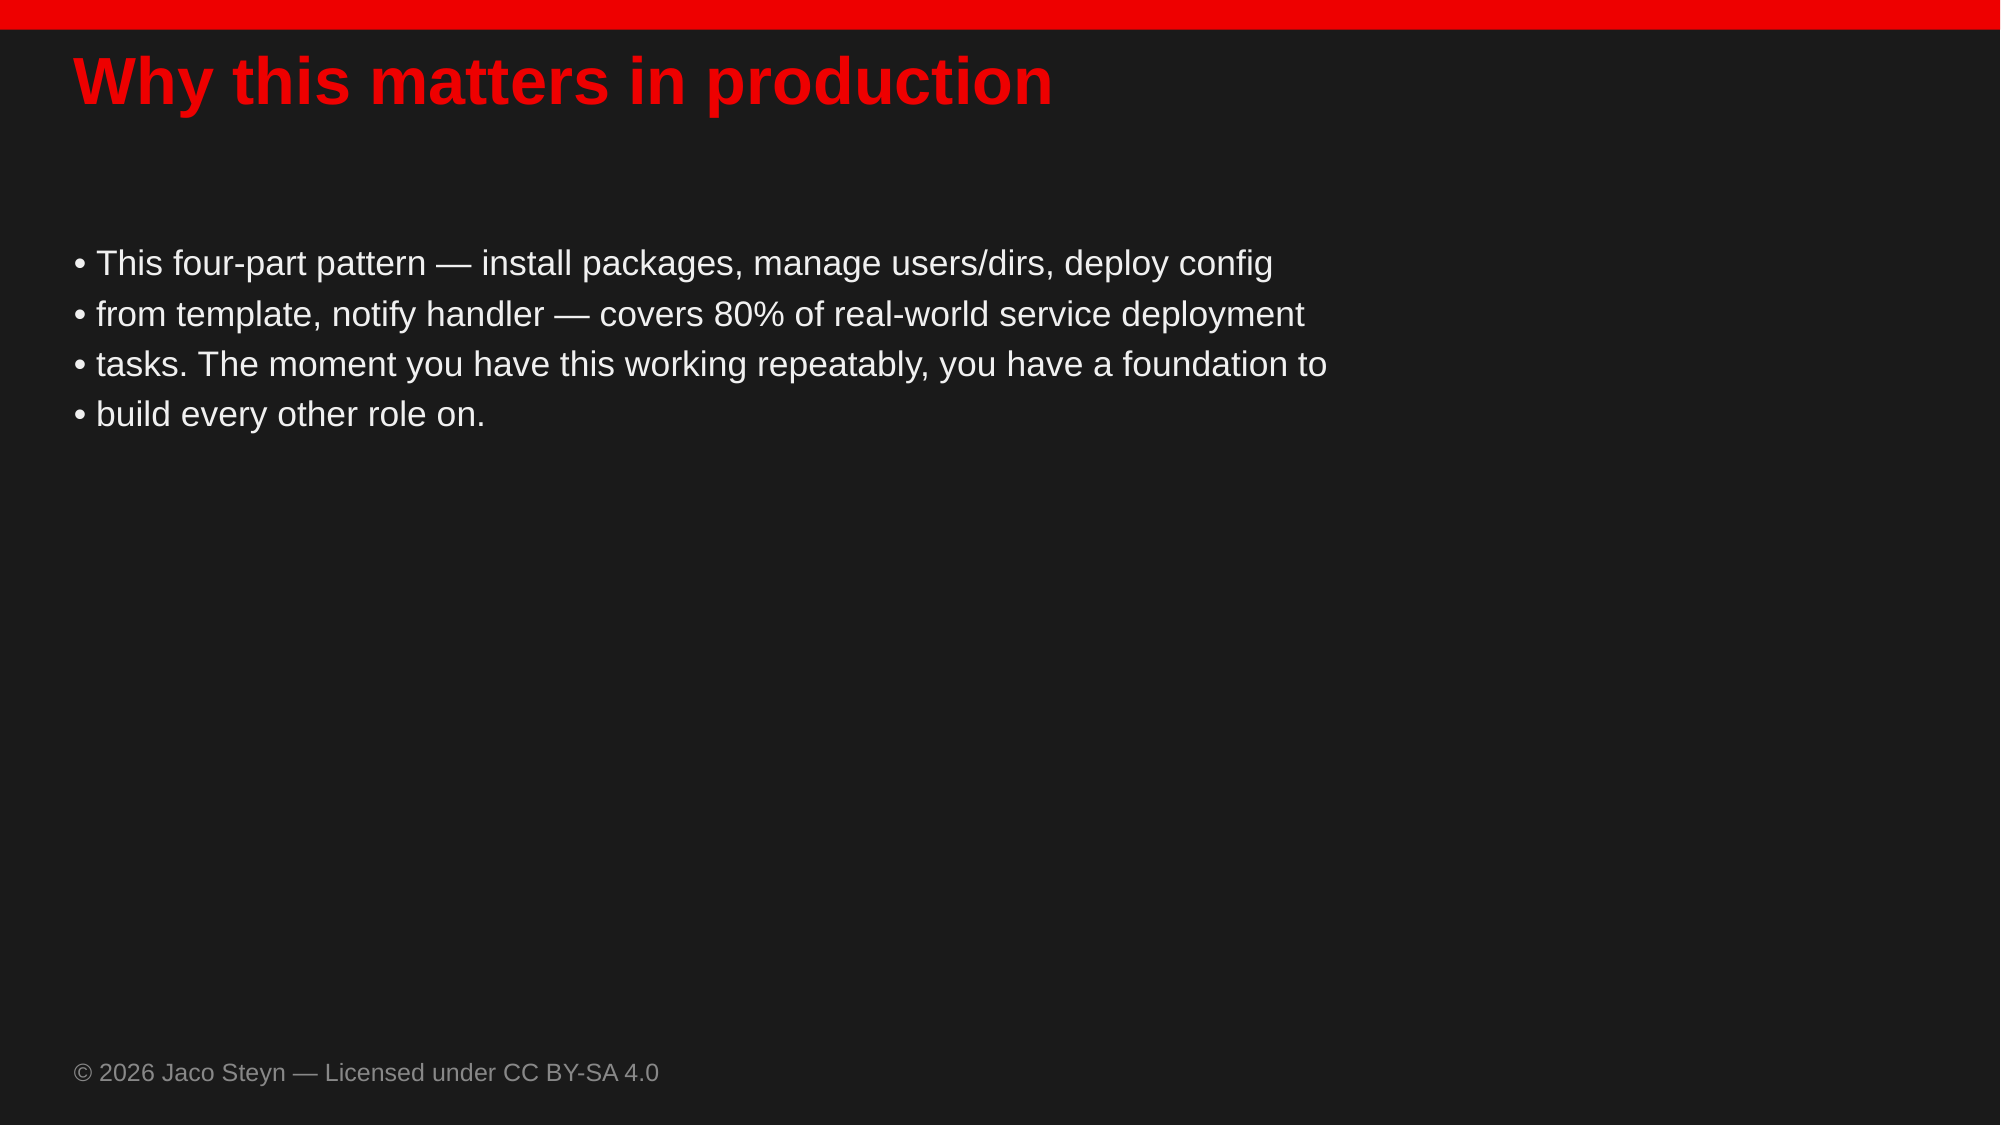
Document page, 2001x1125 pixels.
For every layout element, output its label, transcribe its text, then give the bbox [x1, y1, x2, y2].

text_box [0, 0, 2001, 30]
text_box © 2026 Jaco Steyn — Licensed under CC BY-SA 4.0 [59, 1051, 1942, 1093]
text_box Why this matters in production [59, 36, 1942, 208]
text_box • This four-part pattern — install packages, manage users/dirs, deploy config • from template, notify handler — covers 80% of real-world service deployment • tasks. The moment you have this working repeatably, you have a foundation to • build every other role on. [59, 236, 1942, 1037]
